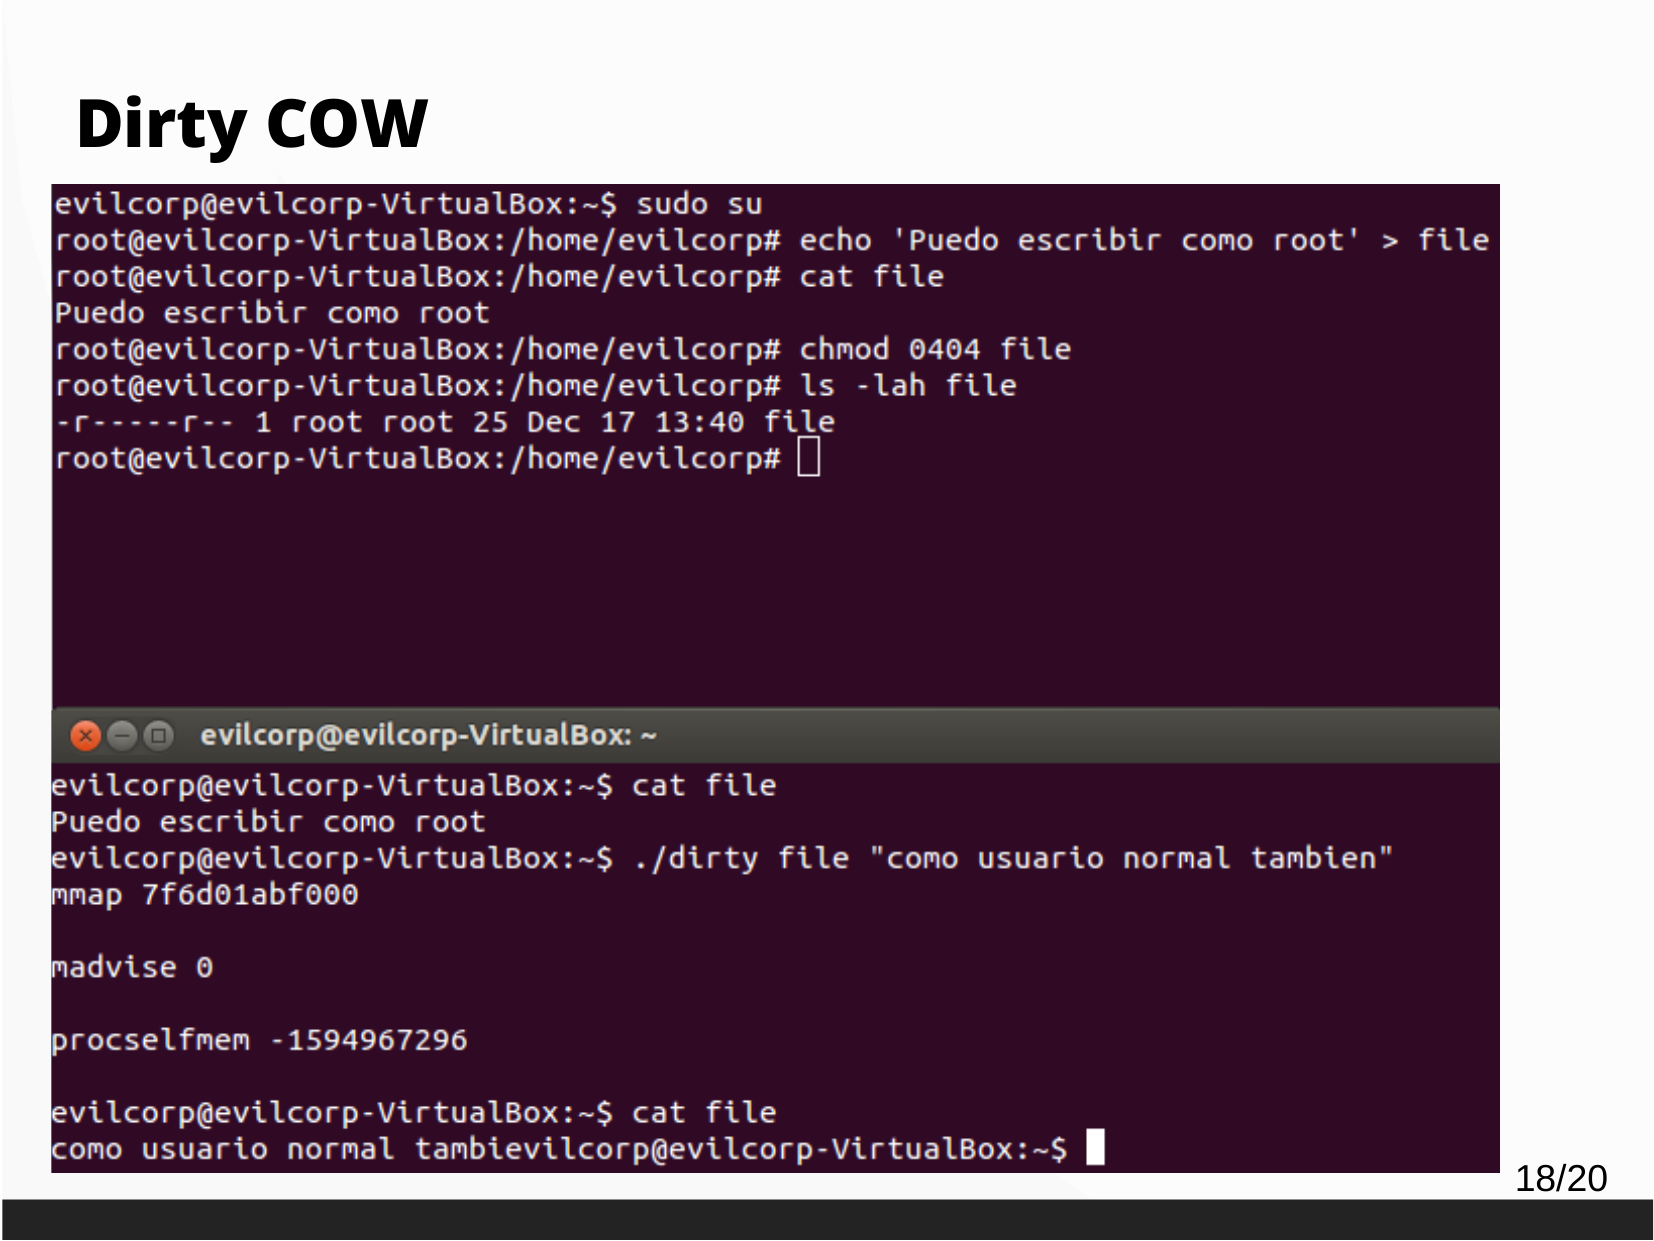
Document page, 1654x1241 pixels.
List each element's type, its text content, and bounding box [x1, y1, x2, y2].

text_box 18/20 [1500, 1149, 1651, 1201]
title Dirty COW [75, 17, 1563, 226]
picture [2, 0, 1654, 1241]
